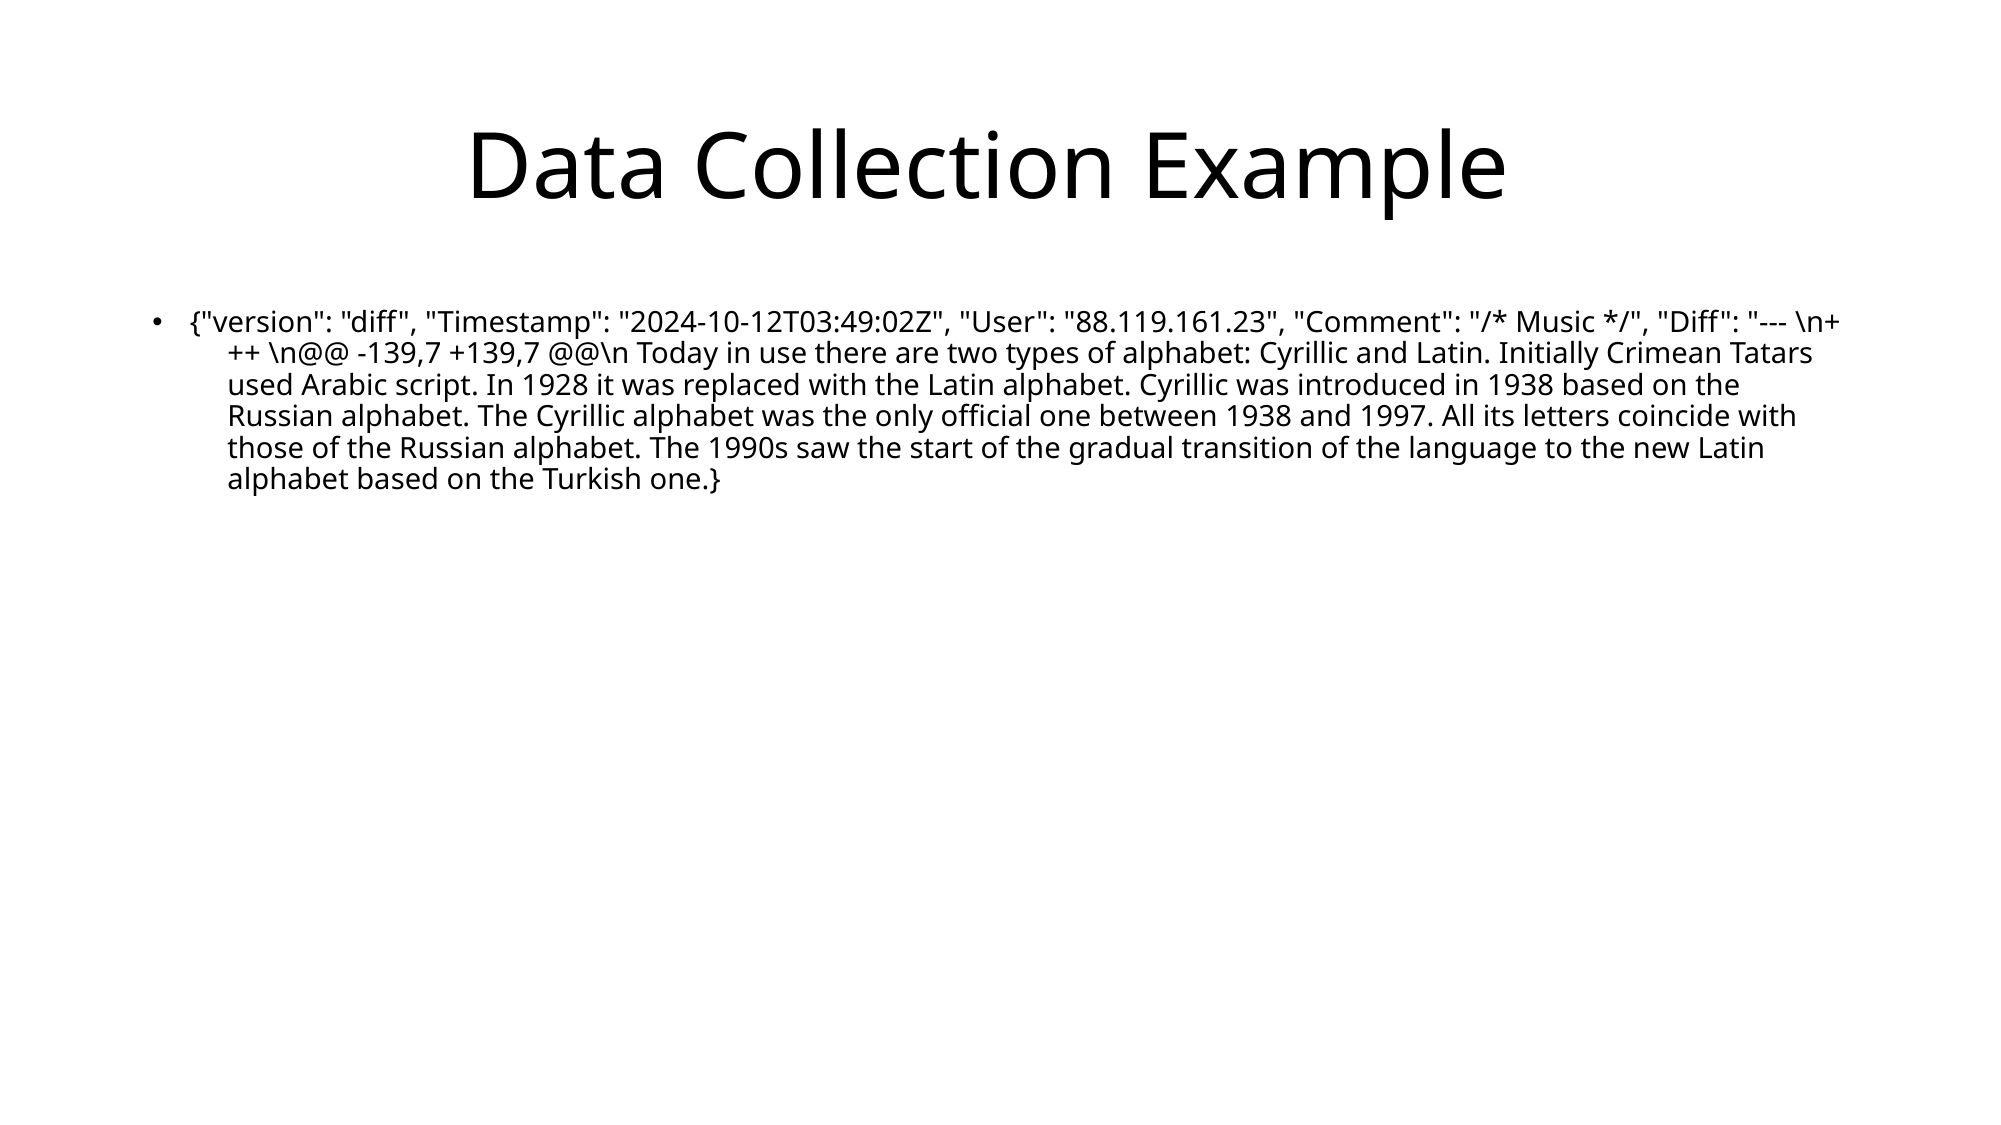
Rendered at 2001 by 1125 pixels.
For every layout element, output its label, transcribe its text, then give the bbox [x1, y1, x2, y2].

title Data Collection Example [137, 59, 1863, 278]
list {"version": "diff", "Timestamp": "2024-10-12T03:49:02Z", "User": "88.119.161.23", "Comment": "/* Music */", "Diff": "--- \n+++ \n@@ -139,7 +139,7 @@\n Today in use there are two types of alphabet: Cyrillic and Latin. Initially Crimean Tatars used Arabic script. In 1928 it was replaced with the Latin alphabet. Cyrillic was introduced in 1938 based on the Russian alphabet. The Cyrillic alphabet was the only official one between 1938 and 1997. All its letters coincide with those of the Russian alphabet. The 1990s saw the start of the gradual transition of the language to the new Latin alphabet based on the Turkish one.} [137, 299, 1863, 1014]
